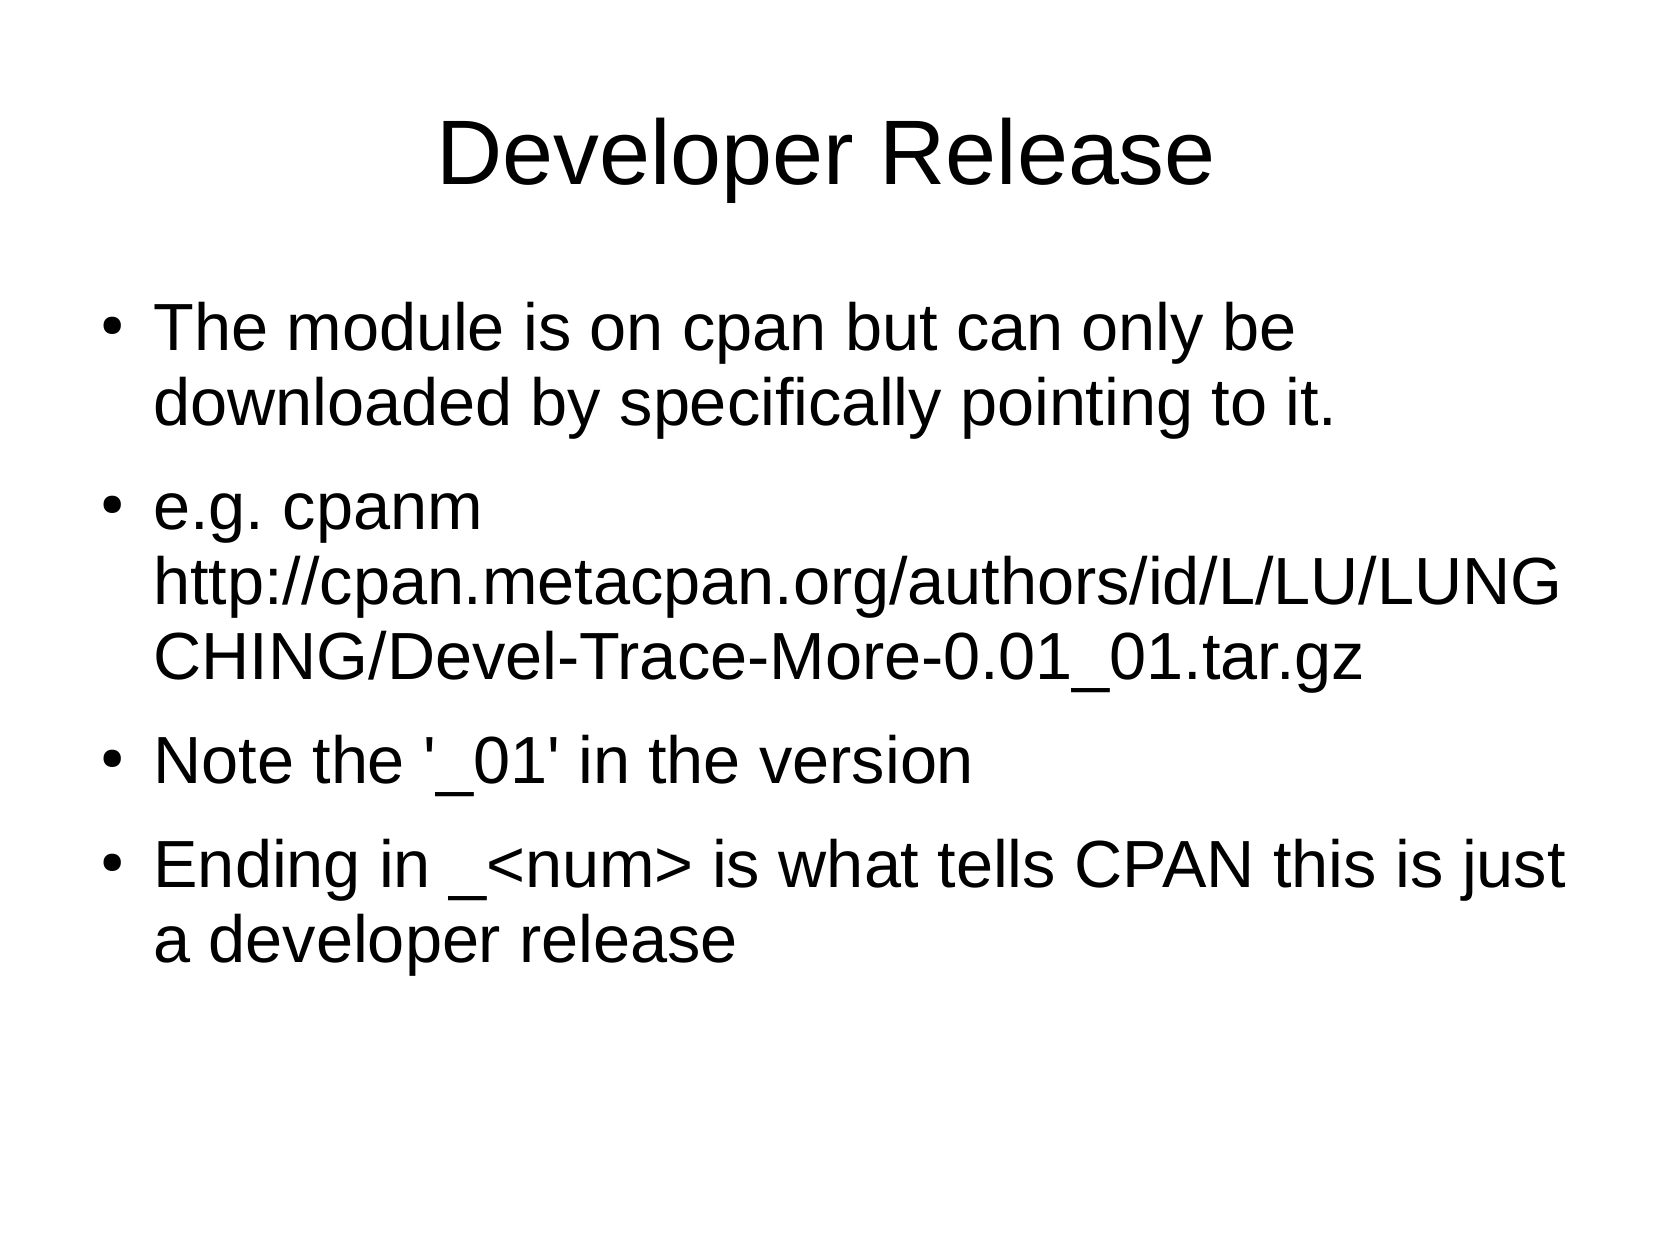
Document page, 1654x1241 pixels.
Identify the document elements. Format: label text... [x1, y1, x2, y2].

list The module is on cpan but can only be downloaded by specifically pointing to it. e.g. cpanm http://cpan.metacpan.org/authors/id/L/LU/LUNGCHING/Devel-Trace-More-0.01_01.tar.gz Note the '_01' in the version Ending in _<num> is what tells CPAN this is just a developer release [82, 290, 1571, 1109]
title Developer Release [82, 49, 1571, 257]
